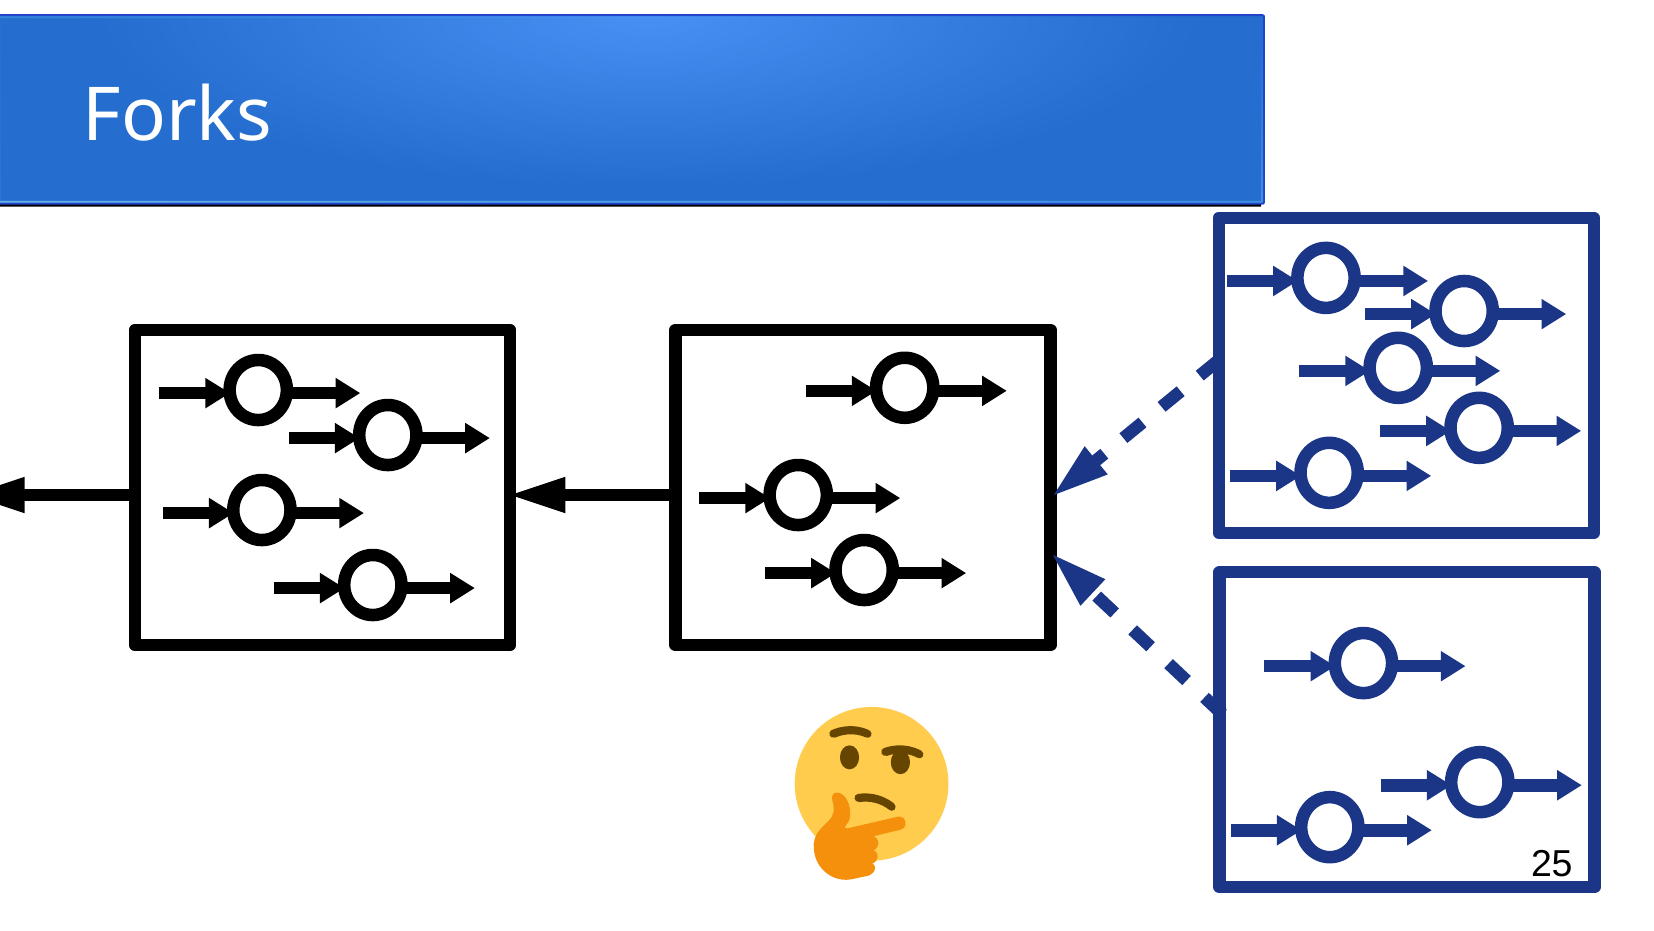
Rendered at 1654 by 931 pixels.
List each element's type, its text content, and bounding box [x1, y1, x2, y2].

title Forks [82, 35, 1235, 189]
picture [783, 705, 961, 882]
